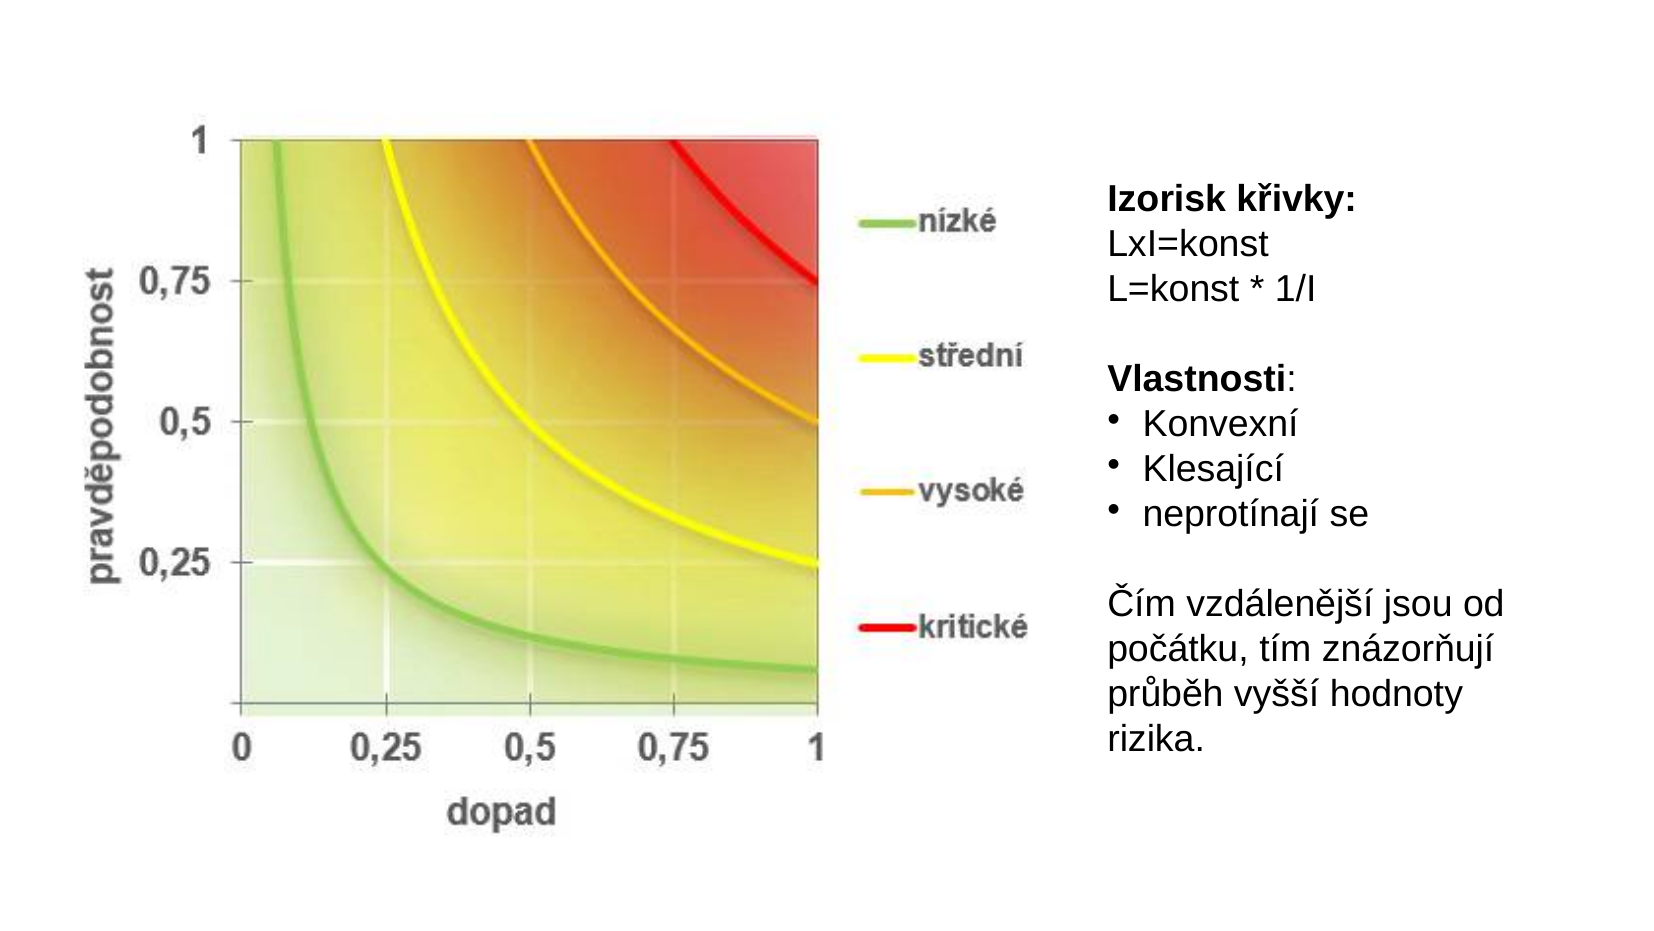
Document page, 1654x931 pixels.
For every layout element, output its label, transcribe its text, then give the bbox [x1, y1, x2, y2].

text_box Izorisk křivky: LxI=konst L=konst * 1/I Vlastnosti: Konvexní Klesající neprotínají se Čím vzdálenější jsou od počátku, tím znázorňují průběh vyšší hodnoty rizika. [1092, 166, 1565, 797]
picture [59, 76, 1063, 874]
